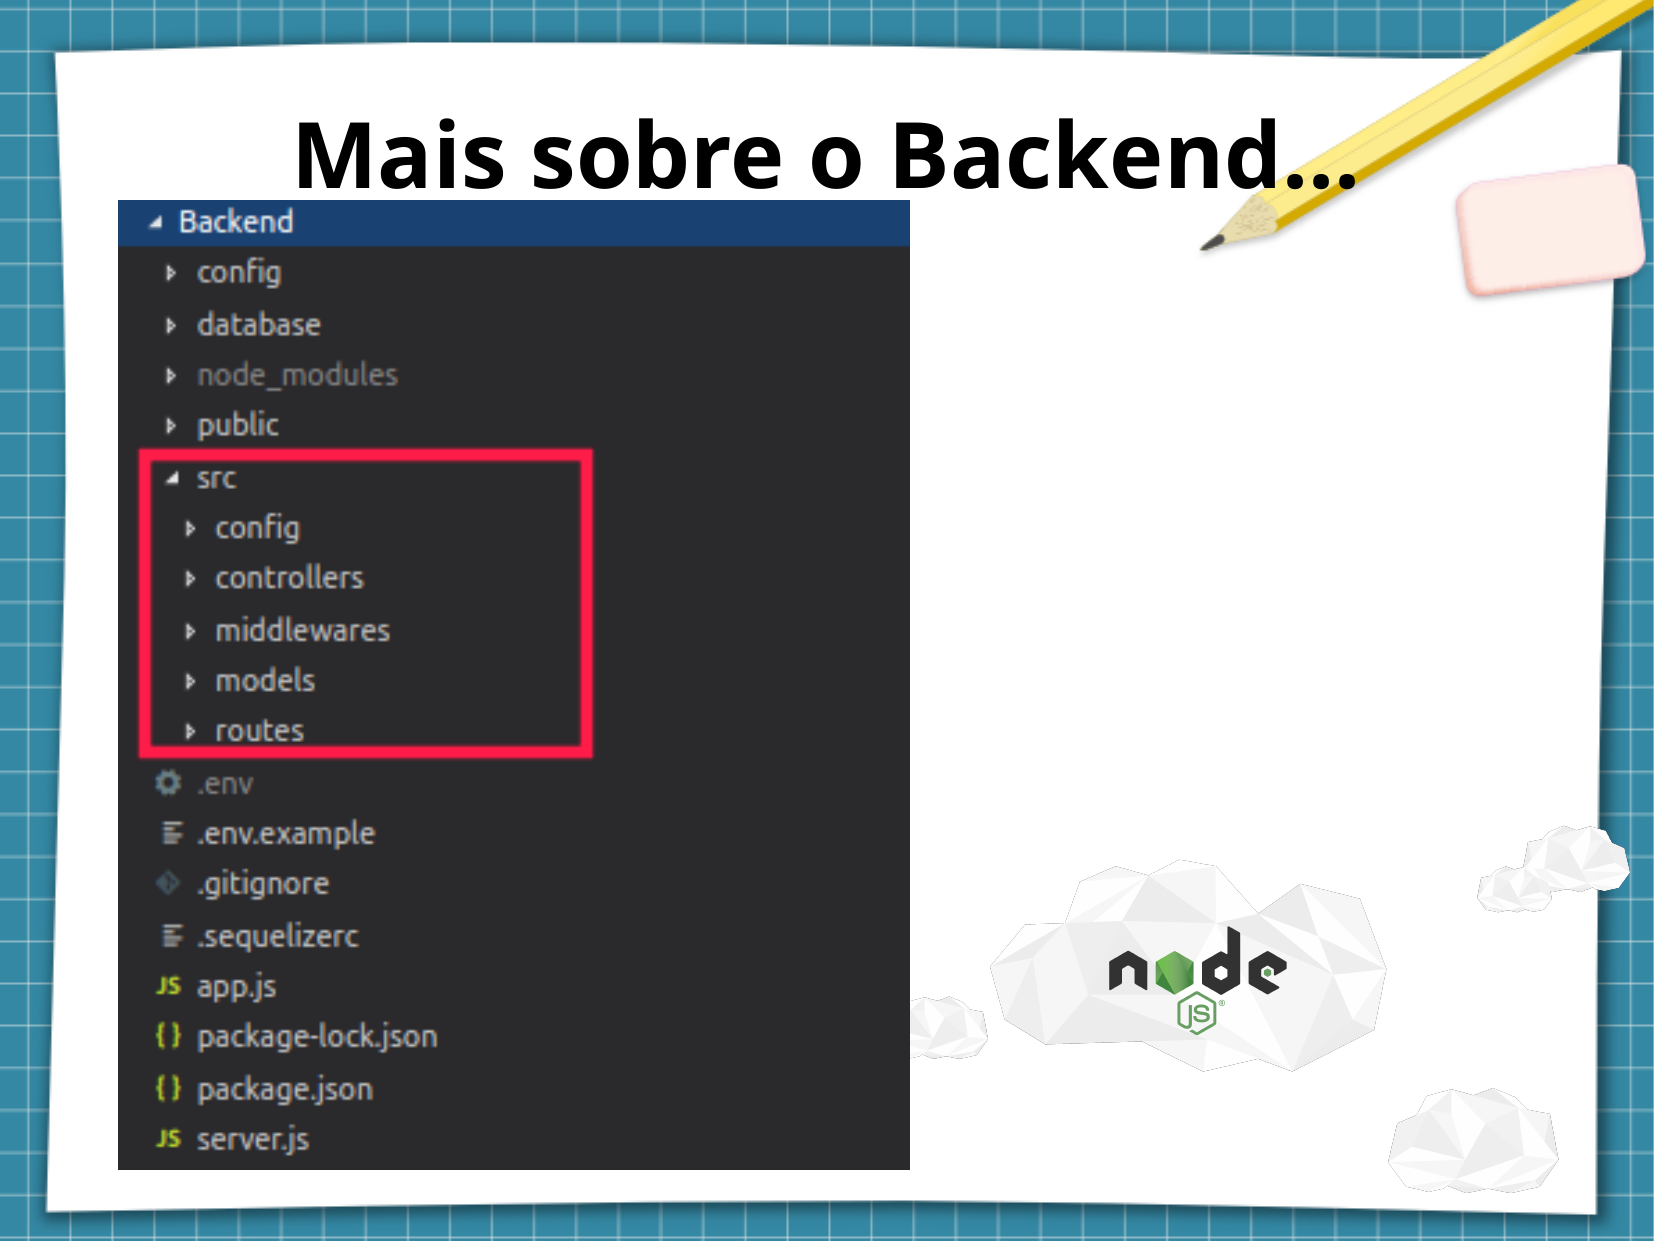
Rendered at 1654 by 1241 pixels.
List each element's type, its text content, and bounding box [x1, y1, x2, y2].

title Mais sobre o Backend... [82, 49, 1571, 257]
picture [0, 0, 1654, 1241]
